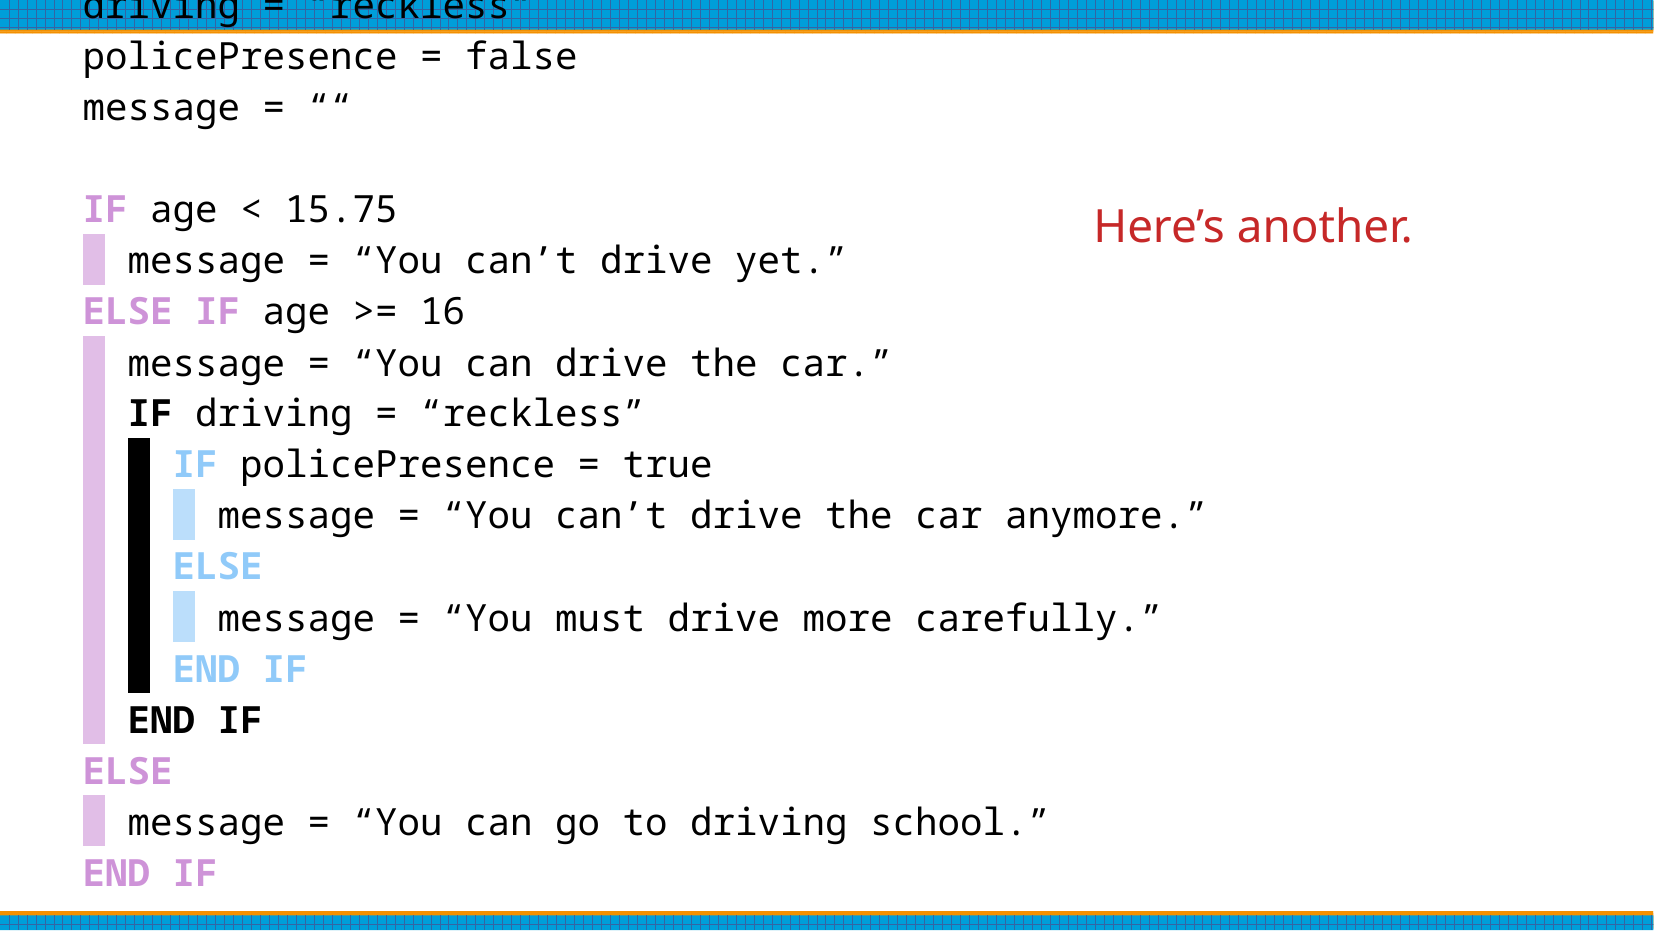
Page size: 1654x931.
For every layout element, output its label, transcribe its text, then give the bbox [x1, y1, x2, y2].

text_box Here’s another. [1087, 75, 1613, 376]
subtitle age = 16 driving = “reckless“ policePresence = false message = ““ IF age < 15.75 message = “You can’t drive yet.” ELSE IF age >= 16 message = “You can drive the car.” IF driving = “reckless” IF policePresence = true message = “You can’t drive the car anymore.” ELSE message = “You must drive more carefully.” END IF END IF ELSE message = “You can go to driving school.” END IF output message [82, 69, 1571, 858]
